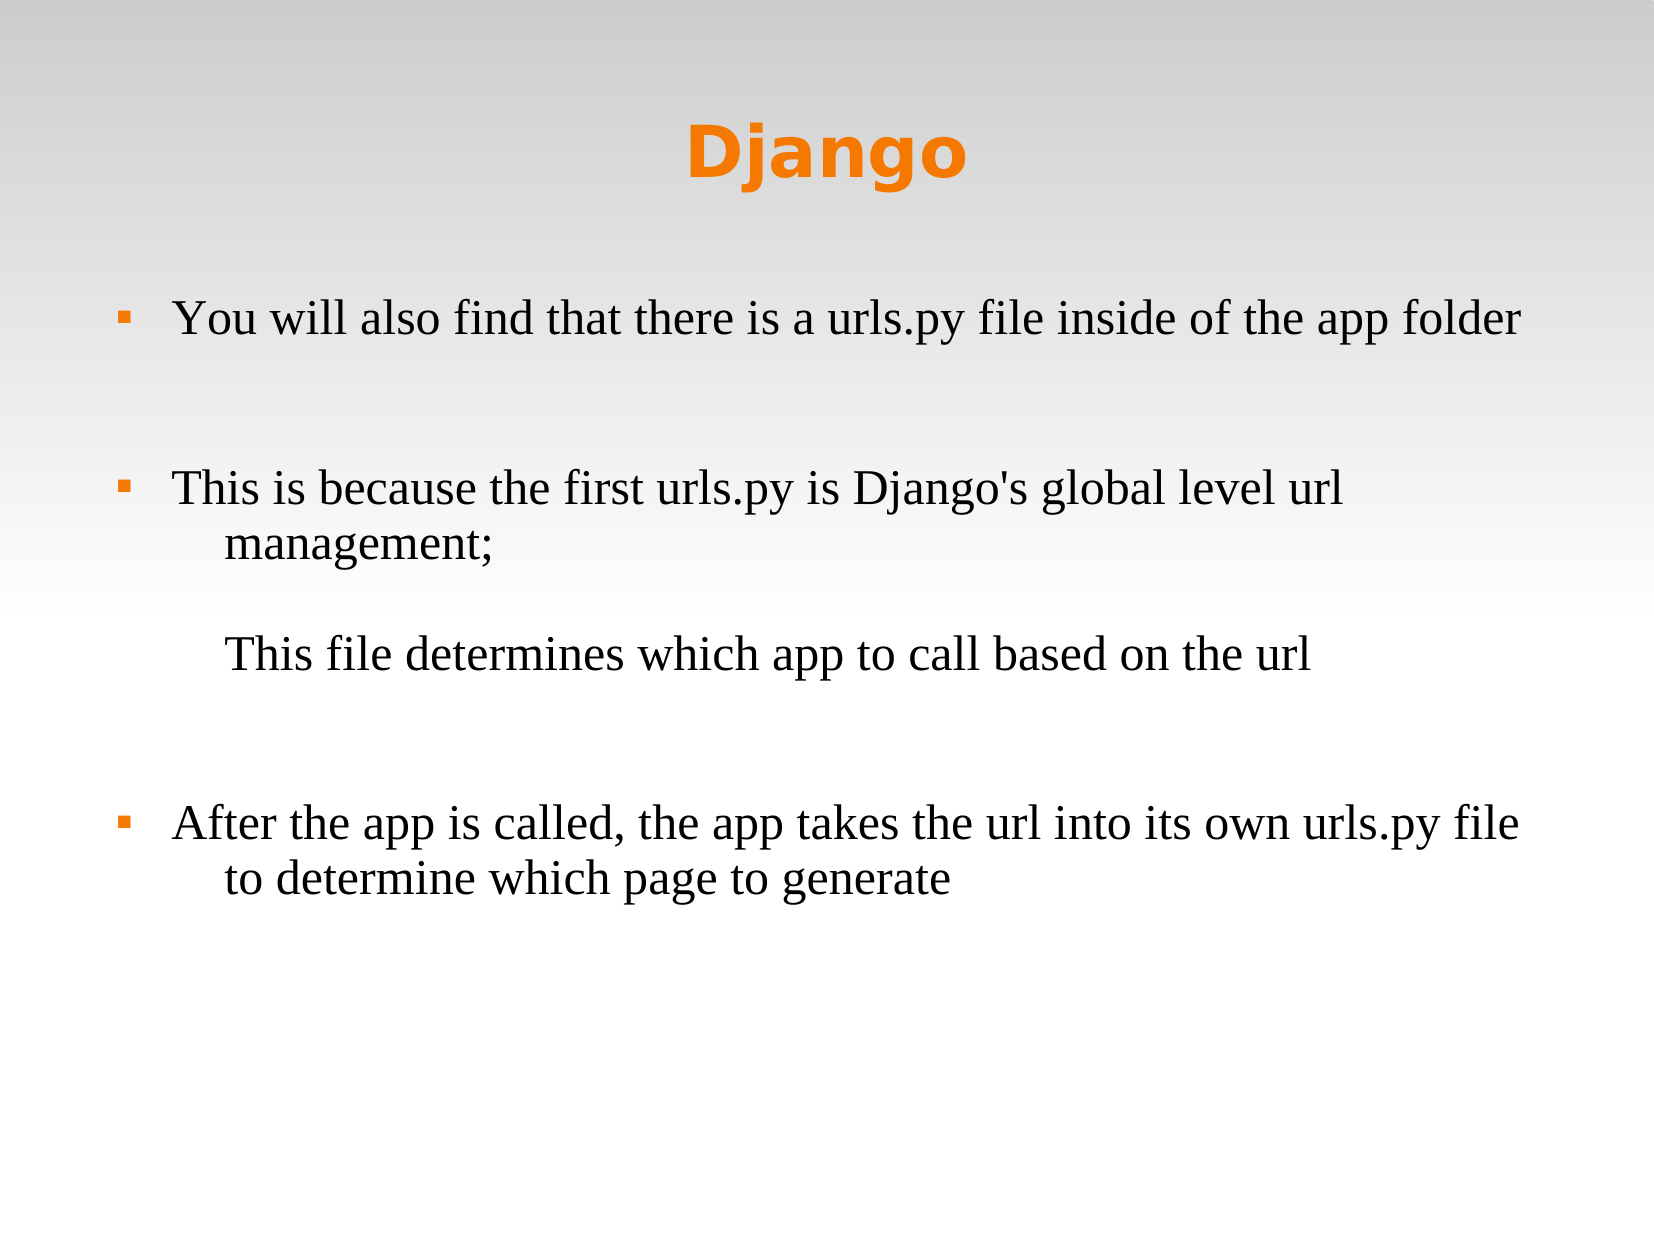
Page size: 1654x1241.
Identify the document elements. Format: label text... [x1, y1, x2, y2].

list You will also find that there is a urls.py file inside of the app folder This is because the first urls.py is Django's global level url management; This file determines which app to call based on the url After the app is called, the app takes the url into its own urls.py file to determine which page to generate [82, 290, 1571, 1109]
title Django [82, 49, 1571, 257]
